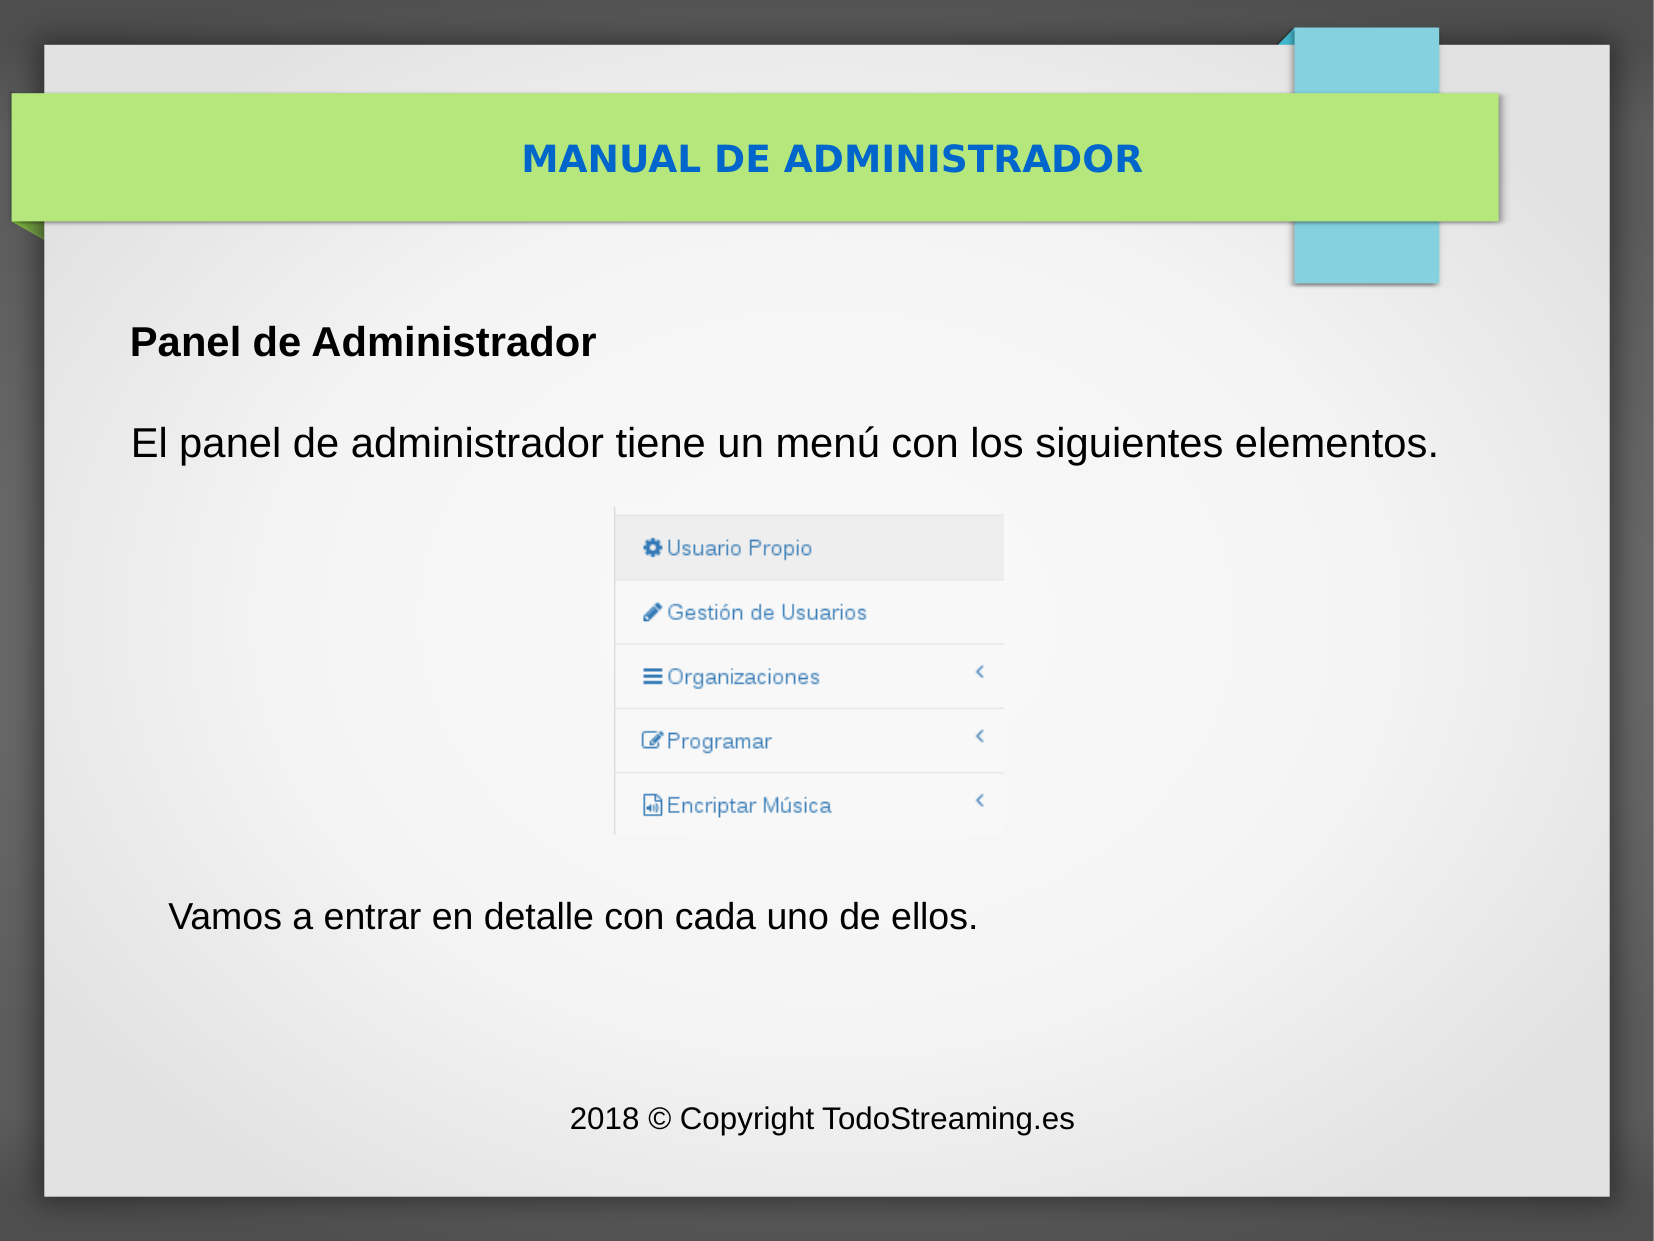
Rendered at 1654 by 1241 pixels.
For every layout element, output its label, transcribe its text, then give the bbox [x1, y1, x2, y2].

text_box Vamos a entrar en detalle con cada uno de ellos. [153, 888, 1276, 945]
text_box 2018 © Copyright TodoStreaming.es [555, 1094, 1099, 1146]
text_box Panel de Administrador [130, 318, 615, 366]
picture [0, 0, 1654, 1241]
subtitle El panel de administrador tiene un menú con los siguientes elementos. [59, 336, 1512, 550]
title MANUAL DE ADMINISTRADOR [472, 118, 1193, 201]
